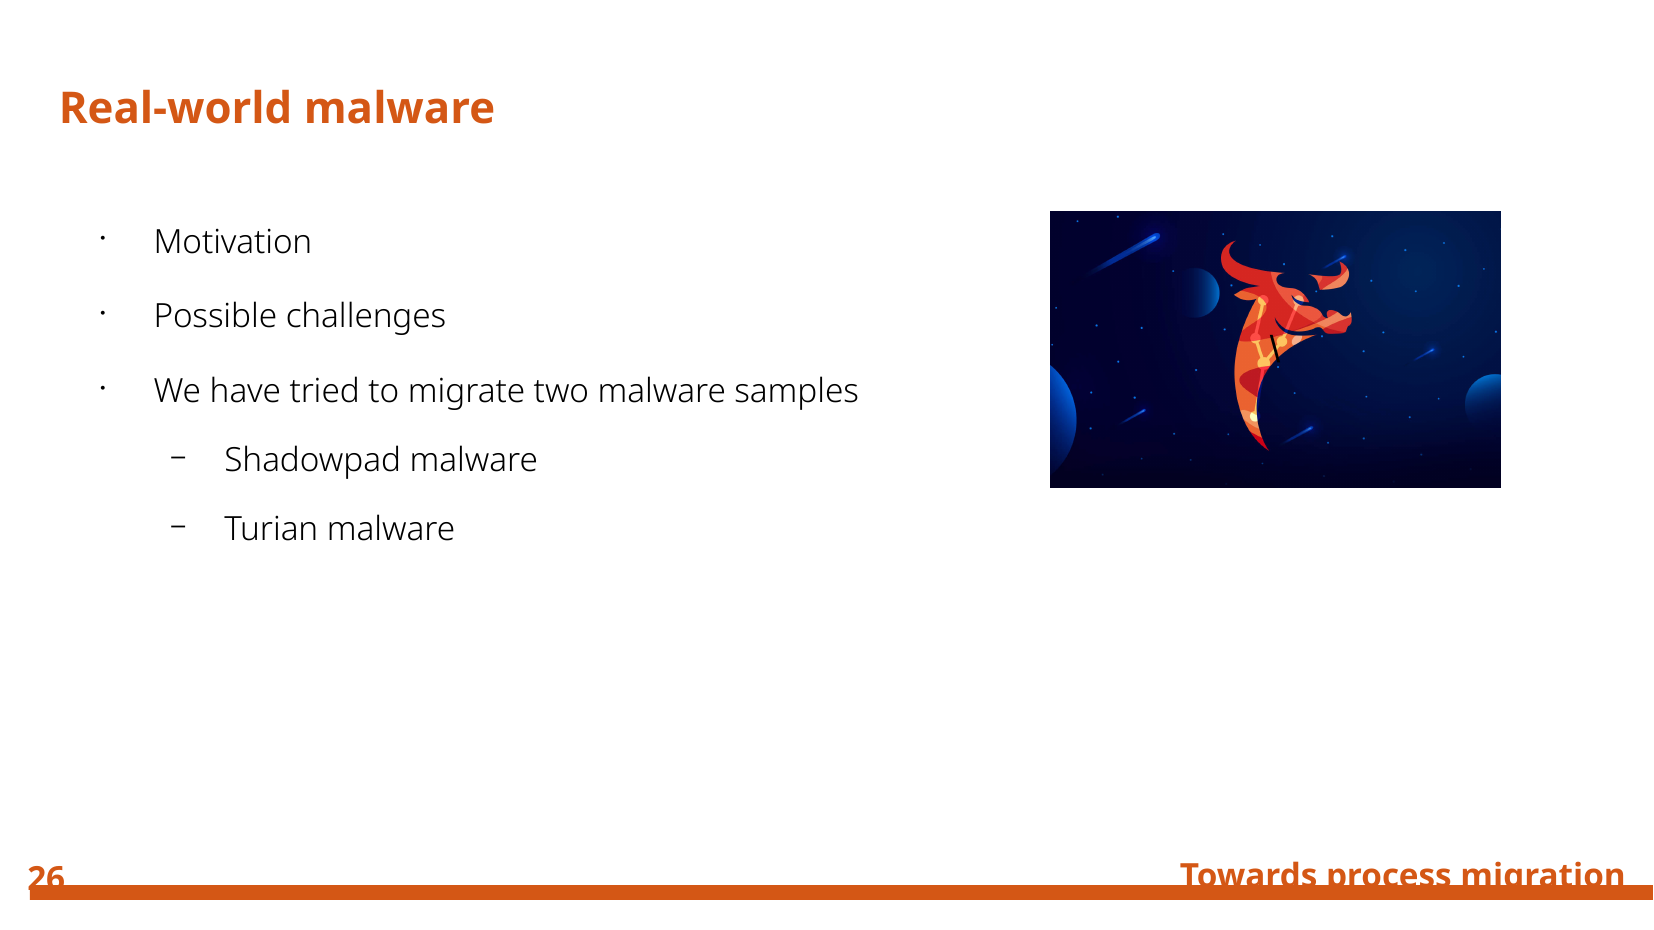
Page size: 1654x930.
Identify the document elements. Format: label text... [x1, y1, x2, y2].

list Motivation Possible challenges We have tried to migrate two malware samples Shadowpad malware Turian malware [82, 217, 1571, 757]
title Real-world malware [58, 60, 1547, 137]
picture [1050, 211, 1501, 488]
